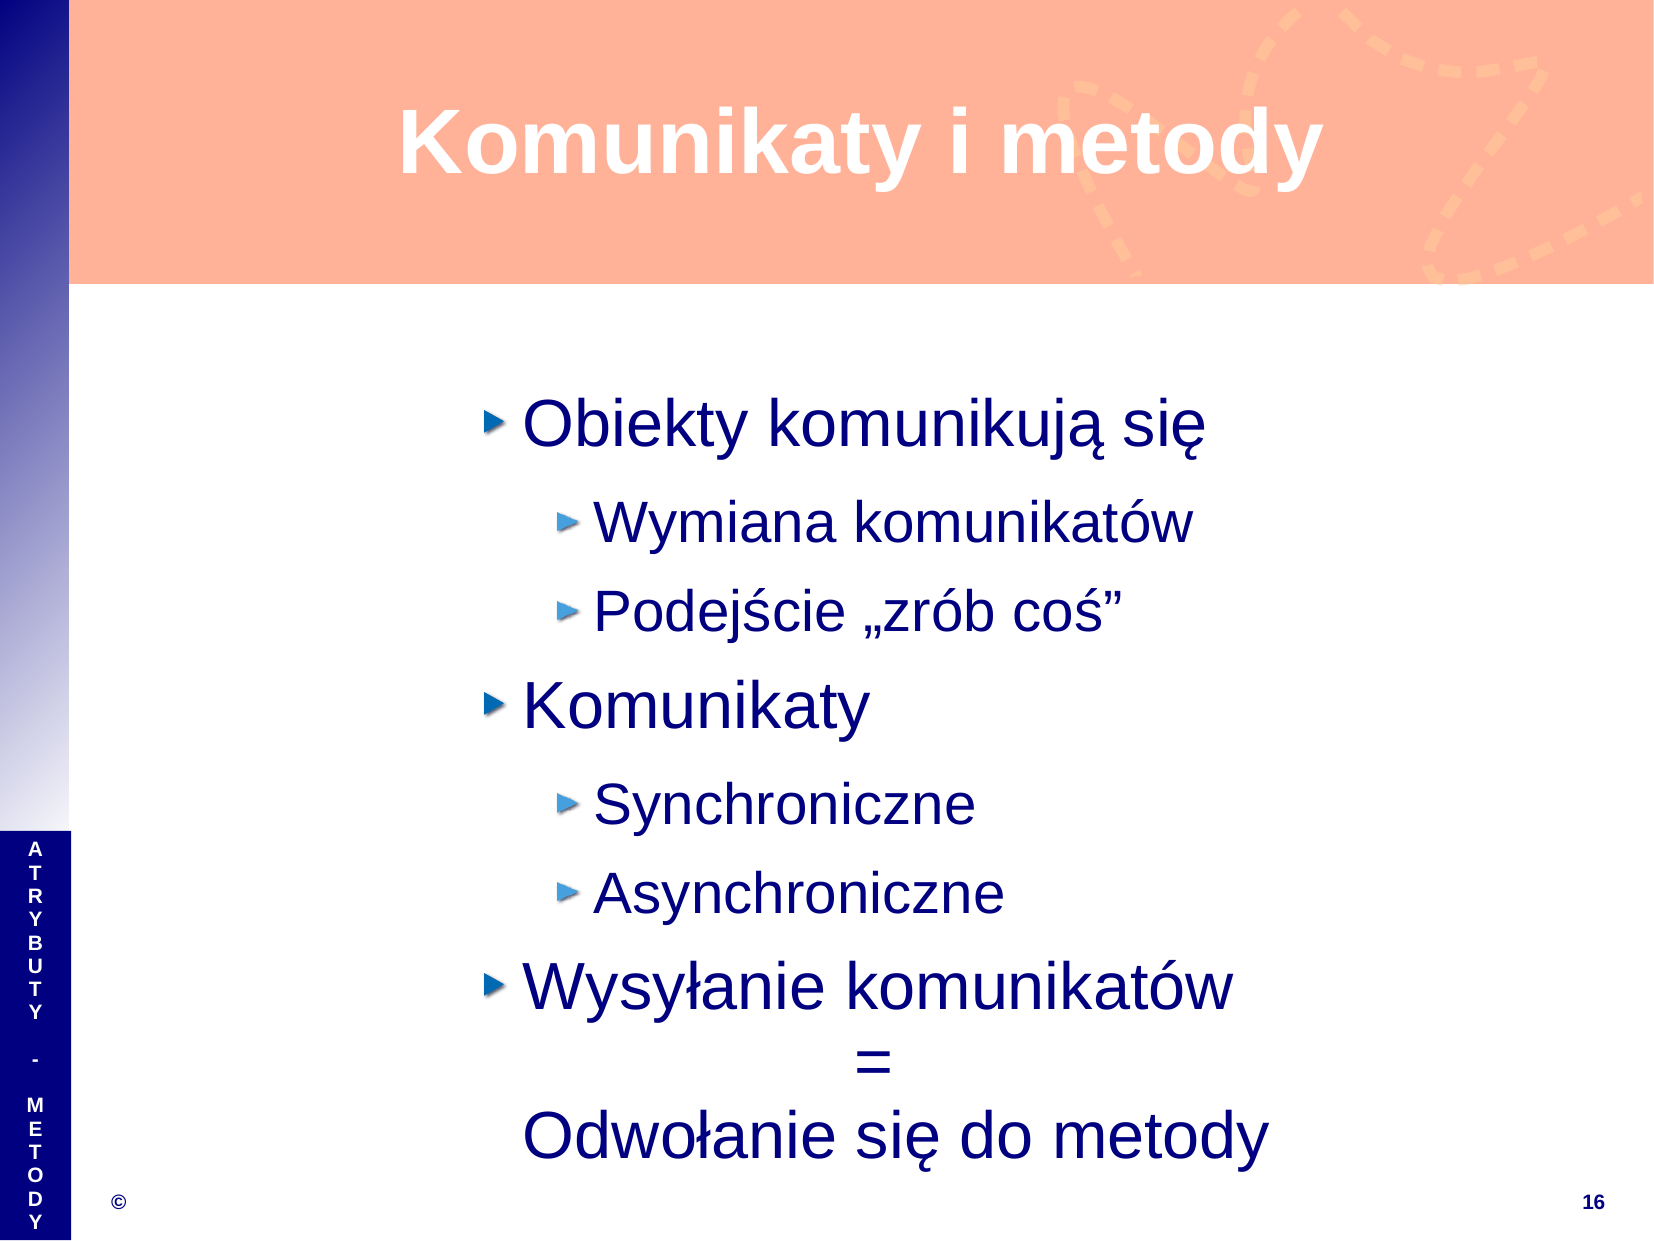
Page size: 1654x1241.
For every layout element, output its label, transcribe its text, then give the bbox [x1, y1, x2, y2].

list Obiekty komunikują się Wymiana komunikatów Podejście „zrób coś” Komunikaty Synchroniczne Asynchroniczne Wysyłanie komunikatów = Odwołanie się do metody [451, 386, 1271, 1173]
title Komunikaty i metody [69, 37, 1654, 246]
text_box A T R Y B U T Y - M E T O D Y [0, 830, 71, 1241]
